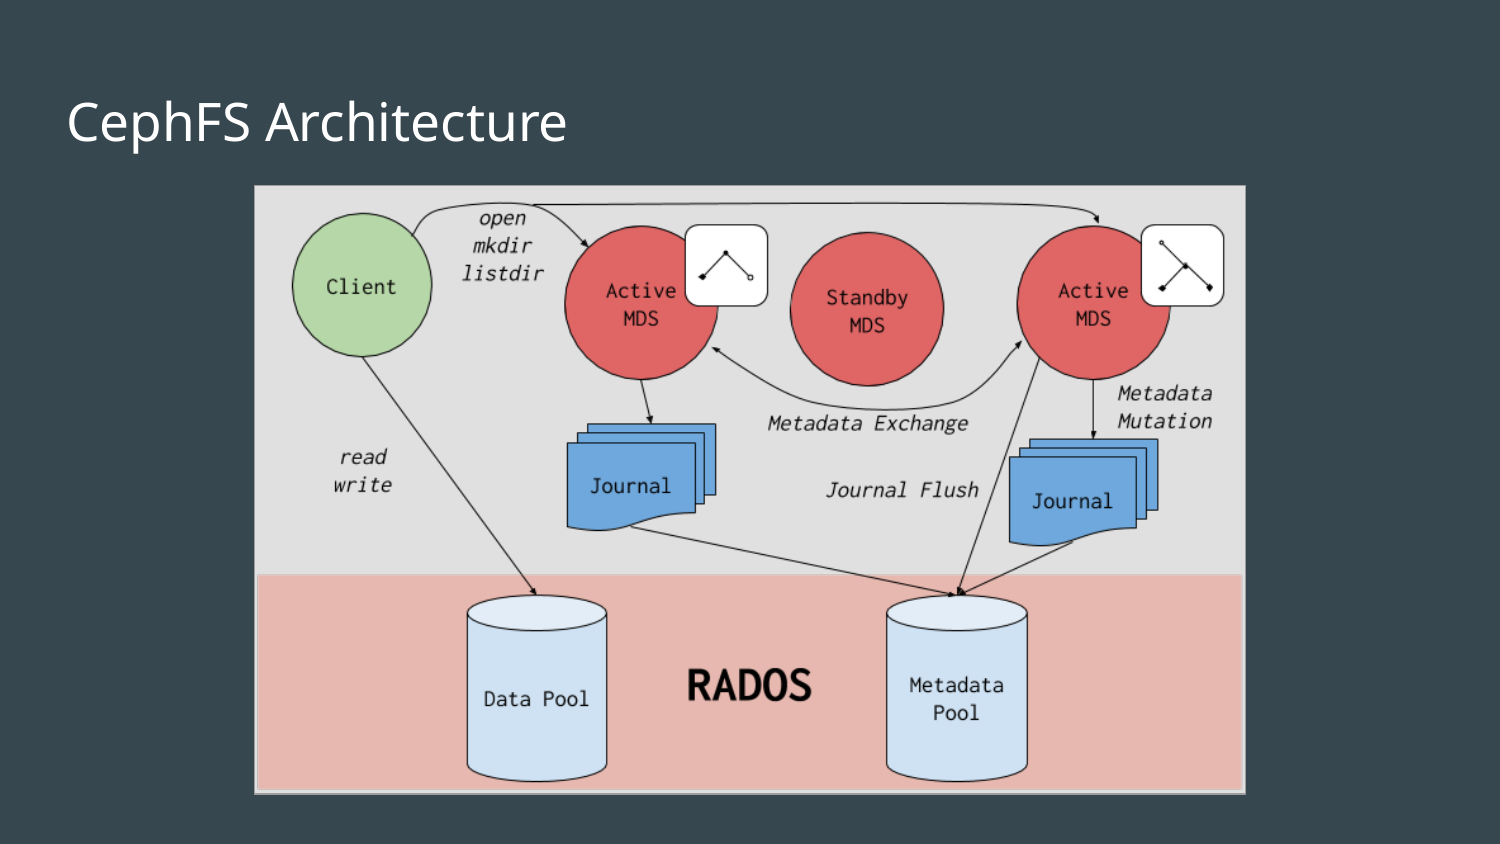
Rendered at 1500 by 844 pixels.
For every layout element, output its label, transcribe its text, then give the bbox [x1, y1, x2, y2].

title CephFS Architecture [51, 72, 1449, 167]
picture [254, 185, 1246, 795]
